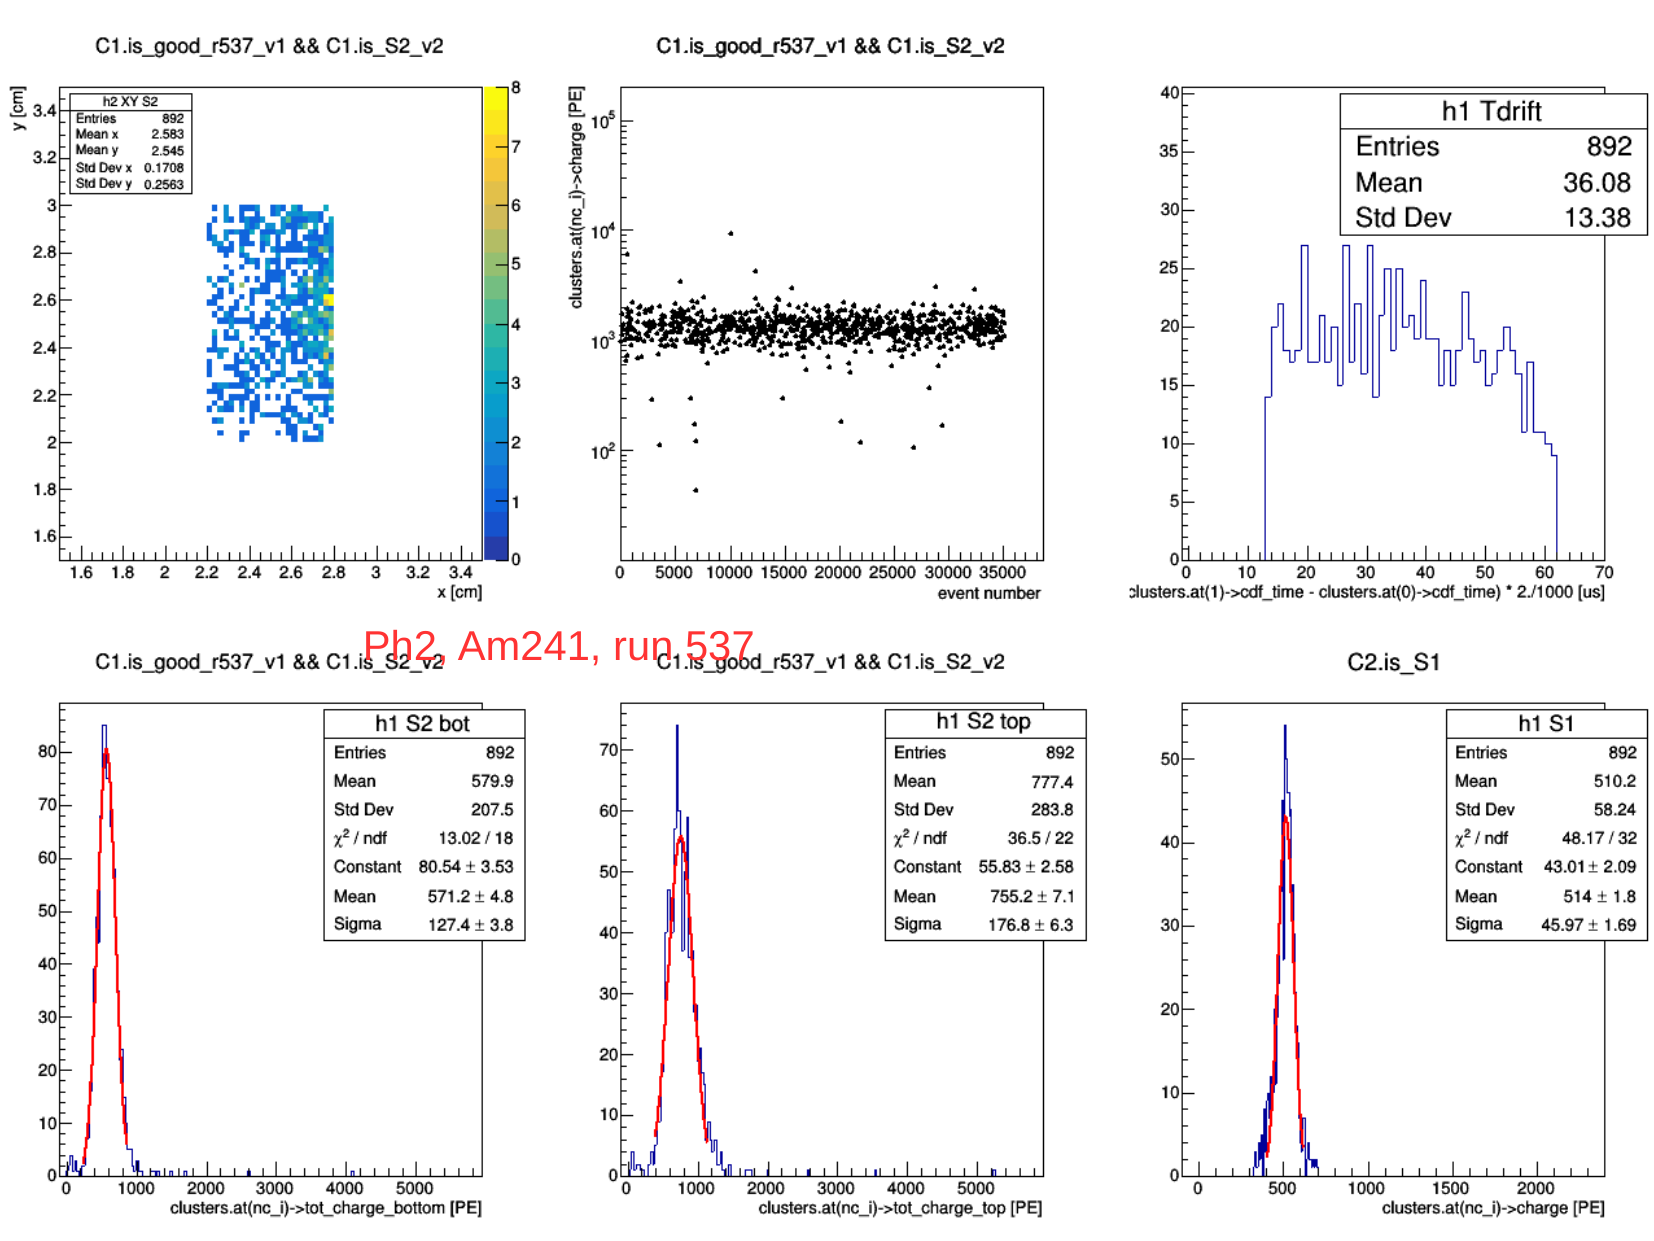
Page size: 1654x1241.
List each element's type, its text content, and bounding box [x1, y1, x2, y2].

picture [6, 22, 1654, 1224]
text_box Ph2, Am241, run 537 [218, 615, 901, 751]
